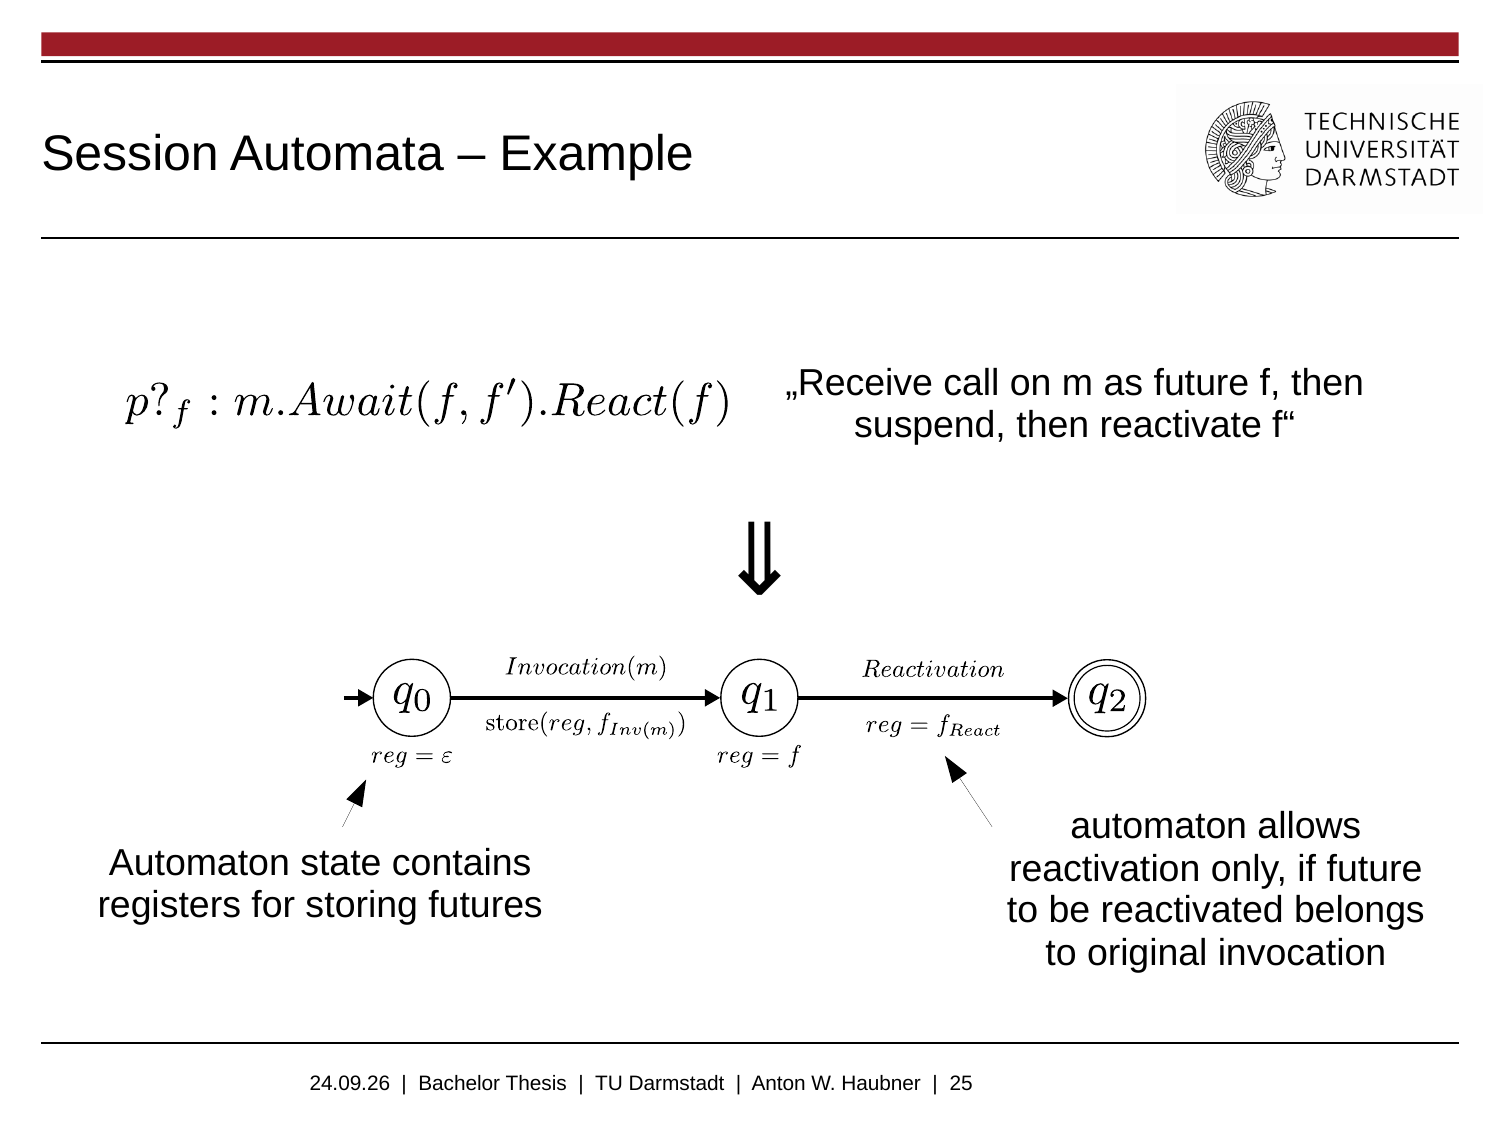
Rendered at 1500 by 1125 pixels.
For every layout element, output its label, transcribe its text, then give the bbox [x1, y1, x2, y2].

text_box [597, 712, 611, 736]
text_box „Receive call on m as future f, then suspend, then reactivate f“ [770, 354, 1465, 454]
text_box [878, 720, 889, 733]
text_box [969, 665, 977, 678]
text_box [600, 663, 611, 675]
text_box [730, 751, 740, 763]
text_box [974, 727, 984, 736]
text_box [985, 724, 1000, 736]
text_box [518, 719, 527, 731]
text_box [533, 663, 545, 675]
text_box [788, 744, 801, 768]
text_box [893, 665, 905, 678]
title Session Automata – Example [41, 78, 1131, 229]
text_box [678, 711, 685, 737]
text_box [518, 663, 532, 675]
text_box [1089, 683, 1109, 714]
text_box [619, 727, 631, 735]
text_box automaton allows reactivation only, if future to be reactivated belongs to original invocation [992, 797, 1453, 981]
text_box [741, 682, 762, 713]
text_box [414, 688, 430, 712]
text_box [628, 655, 635, 681]
text_box ⇒ [700, 501, 827, 597]
text_box [937, 714, 950, 738]
text_box [636, 663, 658, 675]
text_box [669, 721, 674, 740]
text_box [495, 714, 504, 731]
text_box [384, 751, 394, 763]
text_box [1055, 694, 1062, 702]
text_box [505, 657, 518, 675]
text_box [549, 719, 560, 731]
text_box [741, 751, 753, 768]
text_box [949, 723, 973, 737]
text_box [650, 727, 667, 735]
text_box [371, 751, 382, 763]
text_box [960, 661, 969, 678]
text_box [717, 751, 728, 763]
text_box [561, 719, 572, 731]
text_box [889, 720, 902, 738]
text_box [764, 688, 777, 711]
text_box [582, 658, 590, 675]
text_box [906, 661, 925, 678]
text_box [505, 718, 518, 731]
text_box [441, 751, 453, 764]
text_box [659, 655, 666, 681]
text_box [947, 665, 960, 678]
text_box [393, 682, 414, 713]
text_box [541, 711, 548, 737]
text_box [934, 665, 946, 678]
picture [125, 377, 733, 429]
text_box [925, 665, 933, 678]
text_box [486, 718, 495, 731]
text_box [546, 663, 581, 675]
text_box [644, 721, 649, 740]
text_box [528, 718, 539, 731]
text_box Automaton state contains registers for storing futures [82, 834, 579, 934]
text_box [978, 665, 1004, 678]
text_box [1110, 689, 1126, 712]
text_box [862, 659, 892, 678]
text_box [612, 663, 626, 675]
text_box [707, 694, 714, 702]
text_box [866, 720, 877, 733]
text_box [572, 719, 585, 736]
text_box [395, 751, 407, 768]
text_box [632, 727, 641, 735]
text_box [609, 722, 619, 735]
text_box [591, 663, 598, 675]
text_box [360, 693, 367, 702]
